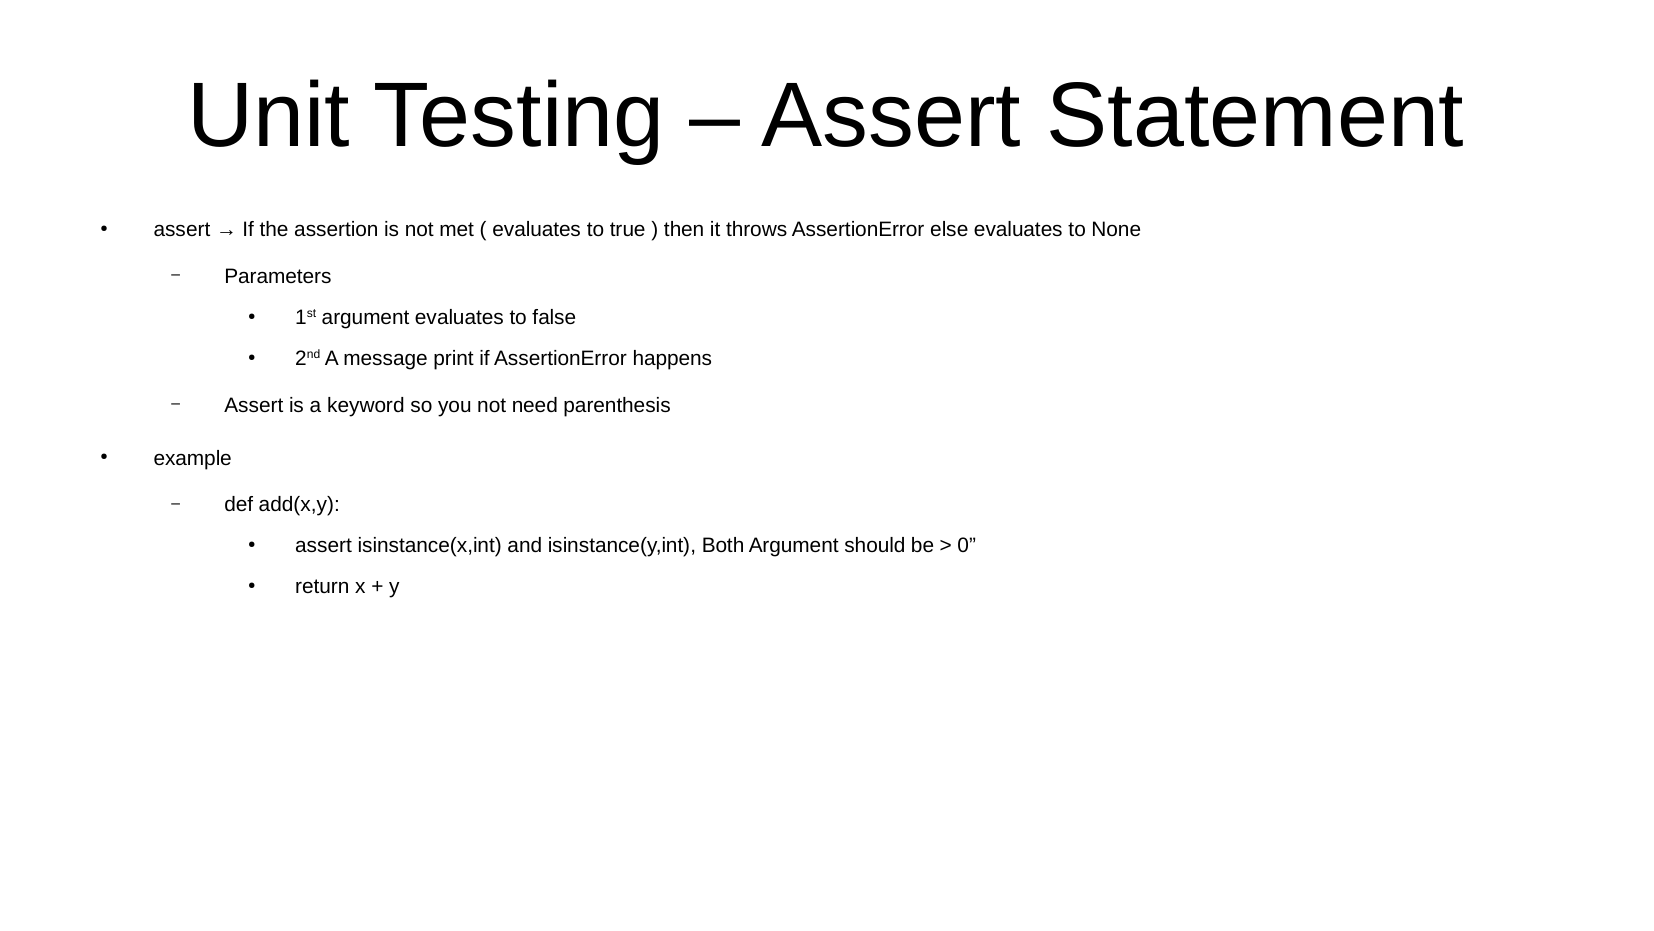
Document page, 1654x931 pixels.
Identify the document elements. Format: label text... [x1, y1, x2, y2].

title Unit Testing – Assert Statement [82, 37, 1571, 193]
list assert → If the assertion is not met ( evaluates to true ) then it throws AssertionError else evaluates to None Parameters 1st argument evaluates to false 2nd A message print if AssertionError happens Assert is a keyword so you not need parenthesis example def add(x,y): assert isinstance(x,int) and isinstance(y,int), Both Argument should be > 0” return x + y [82, 217, 1636, 901]
